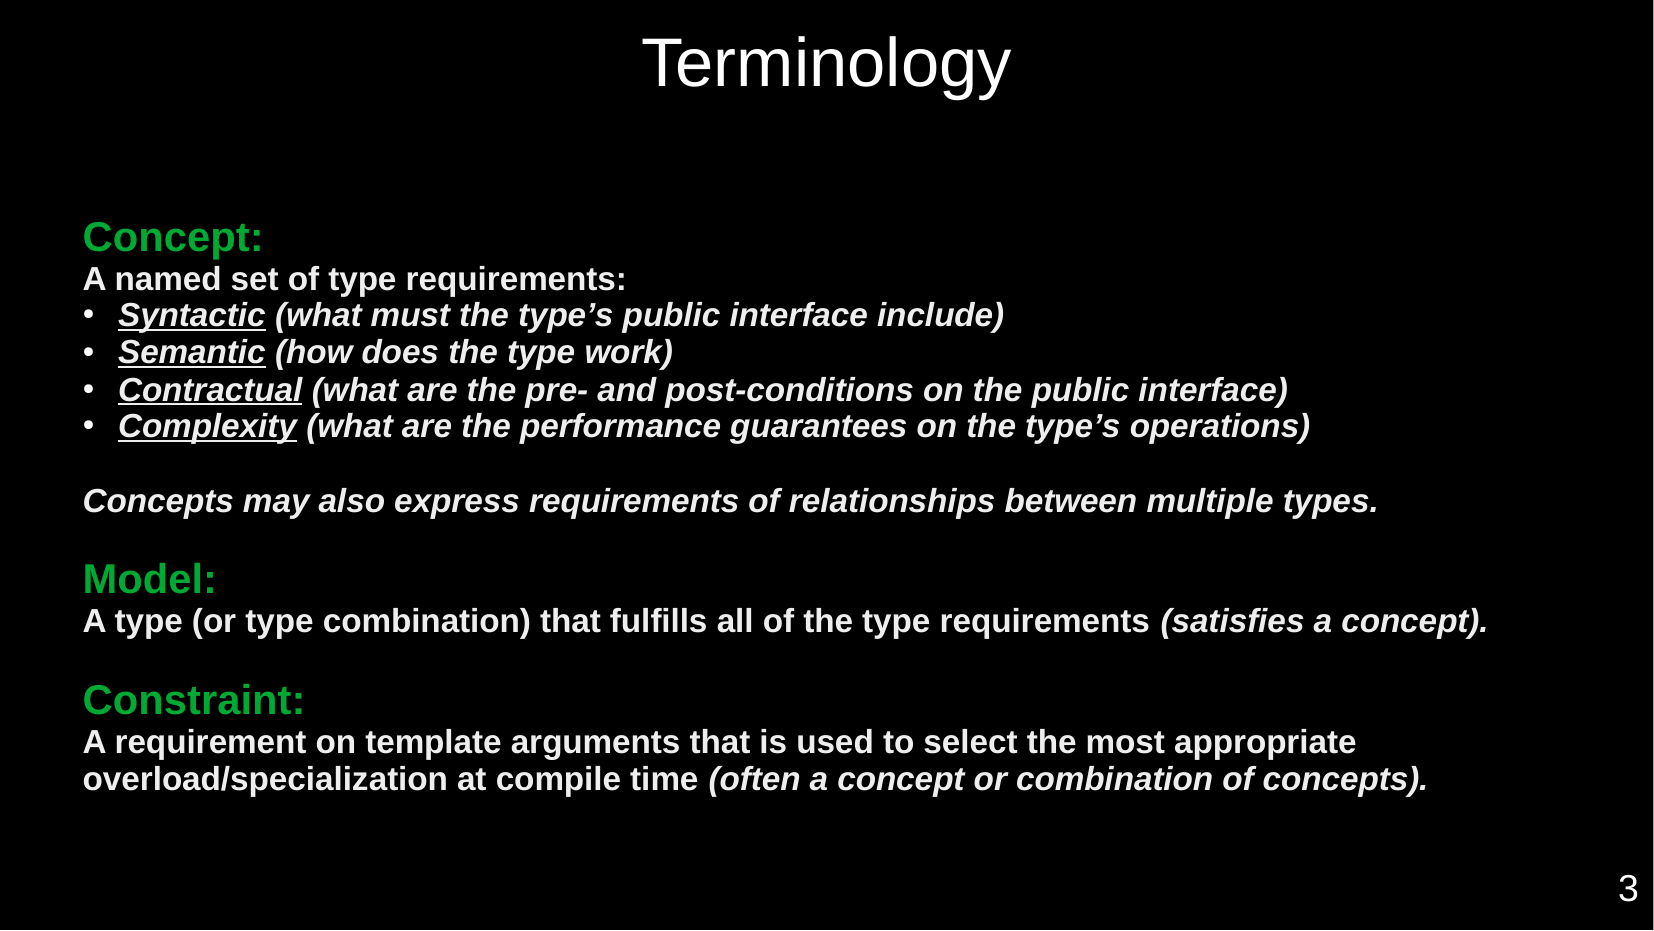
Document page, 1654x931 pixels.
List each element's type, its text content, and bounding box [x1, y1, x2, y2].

text_box <number> [1024, 860, 1654, 931]
title Terminology [82, 4, 1571, 121]
subtitle Concept: A named set of type requirements: Syntactic (what must the type’s public interface include) Semantic (how does the type work) Contractual (what are the pre- and post-conditions on the public interface) Complexity (what are the performance guarantees on the type’s operations) Concepts may also express requirements of relationships between multiple types. Model: A type (or type combination) that fulfills all of the type requirements (satisfies a concept). Constraint: A requirement on template arguments that is used to select the most appropriate overload/specialization at compile time (often a concept or combination of concepts). [82, 190, 1571, 821]
